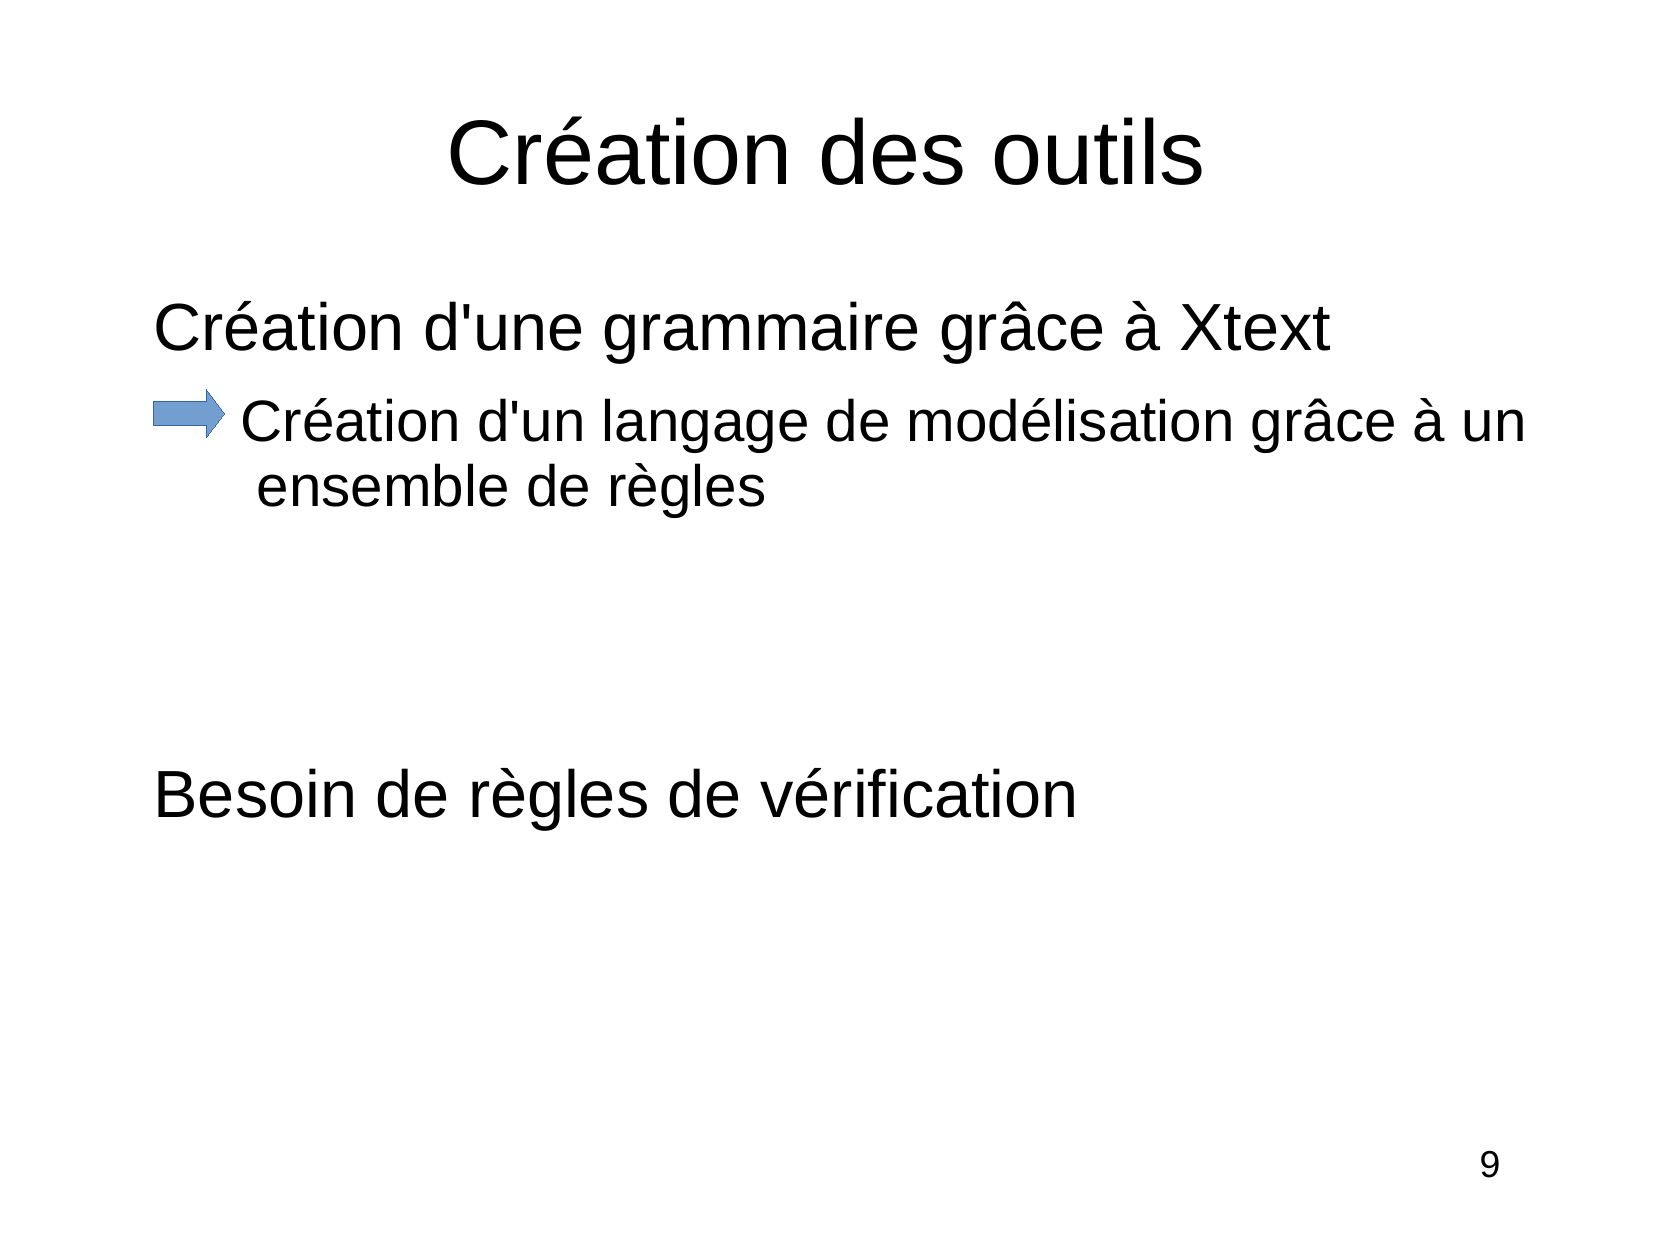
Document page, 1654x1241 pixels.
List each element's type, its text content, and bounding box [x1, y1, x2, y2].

list Création d'une grammaire grâce à Xtext Création d'un langage de modélisation grâce à un ensemble de règles Besoin de règles de vérification [82, 290, 1571, 1134]
title Création des outils [82, 49, 1571, 257]
text_box [153, 389, 225, 438]
